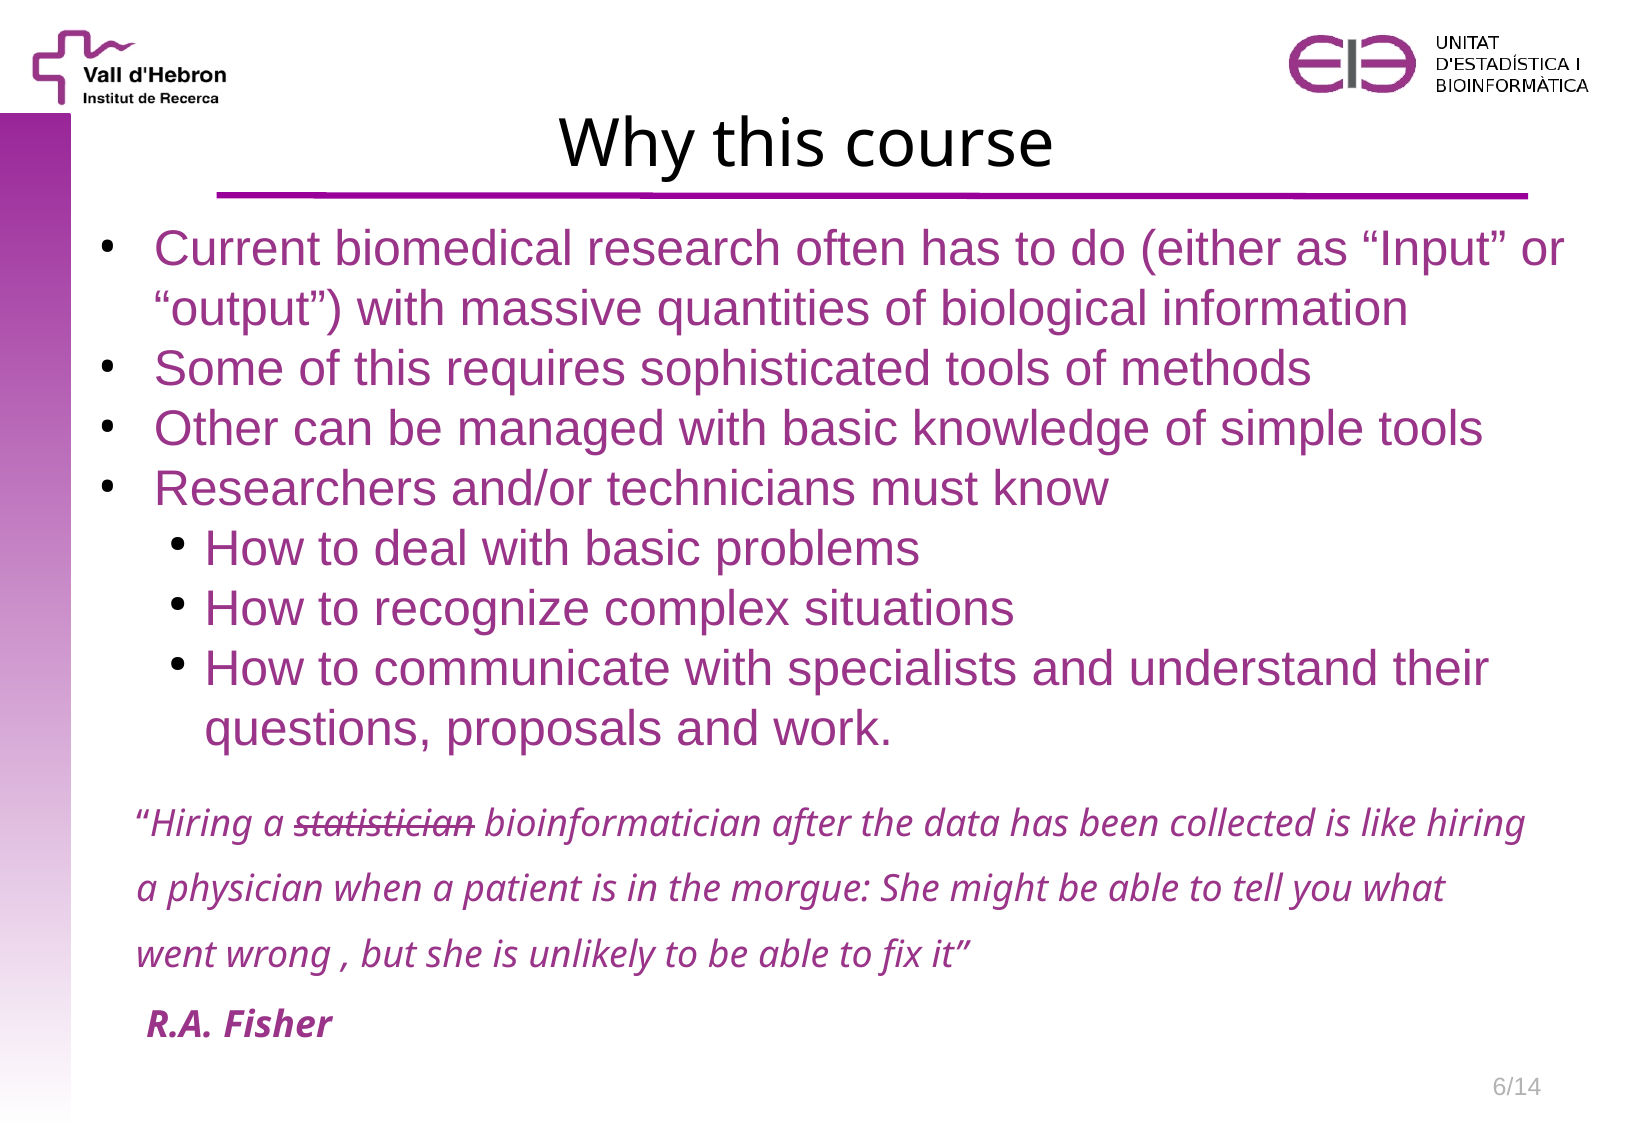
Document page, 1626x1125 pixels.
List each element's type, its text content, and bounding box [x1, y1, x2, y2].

picture [1279, 24, 1625, 100]
picture [31, 29, 227, 106]
text_box Current biomedical research often has to do (either as “Input” or “output”) with massive quantities of biological information Some of this requires sophisticated tools of methods Other can be managed with basic knowledge of simple tools Researchers and/or technicians must know How to deal with basic problems How to recognize complex situations How to communicate with specialists and understand their questions, proposals and work. [83, 207, 1594, 1003]
title Why this course [243, 52, 1371, 228]
text_box “Hiring a statistician bioinformatician after the data has been collected is like hiring a physician when a patient is in the morgue: She might be able to tell you what went wrong , but she is unlikely to be able to fix it” R.A. Fisher [121, 771, 1548, 1053]
